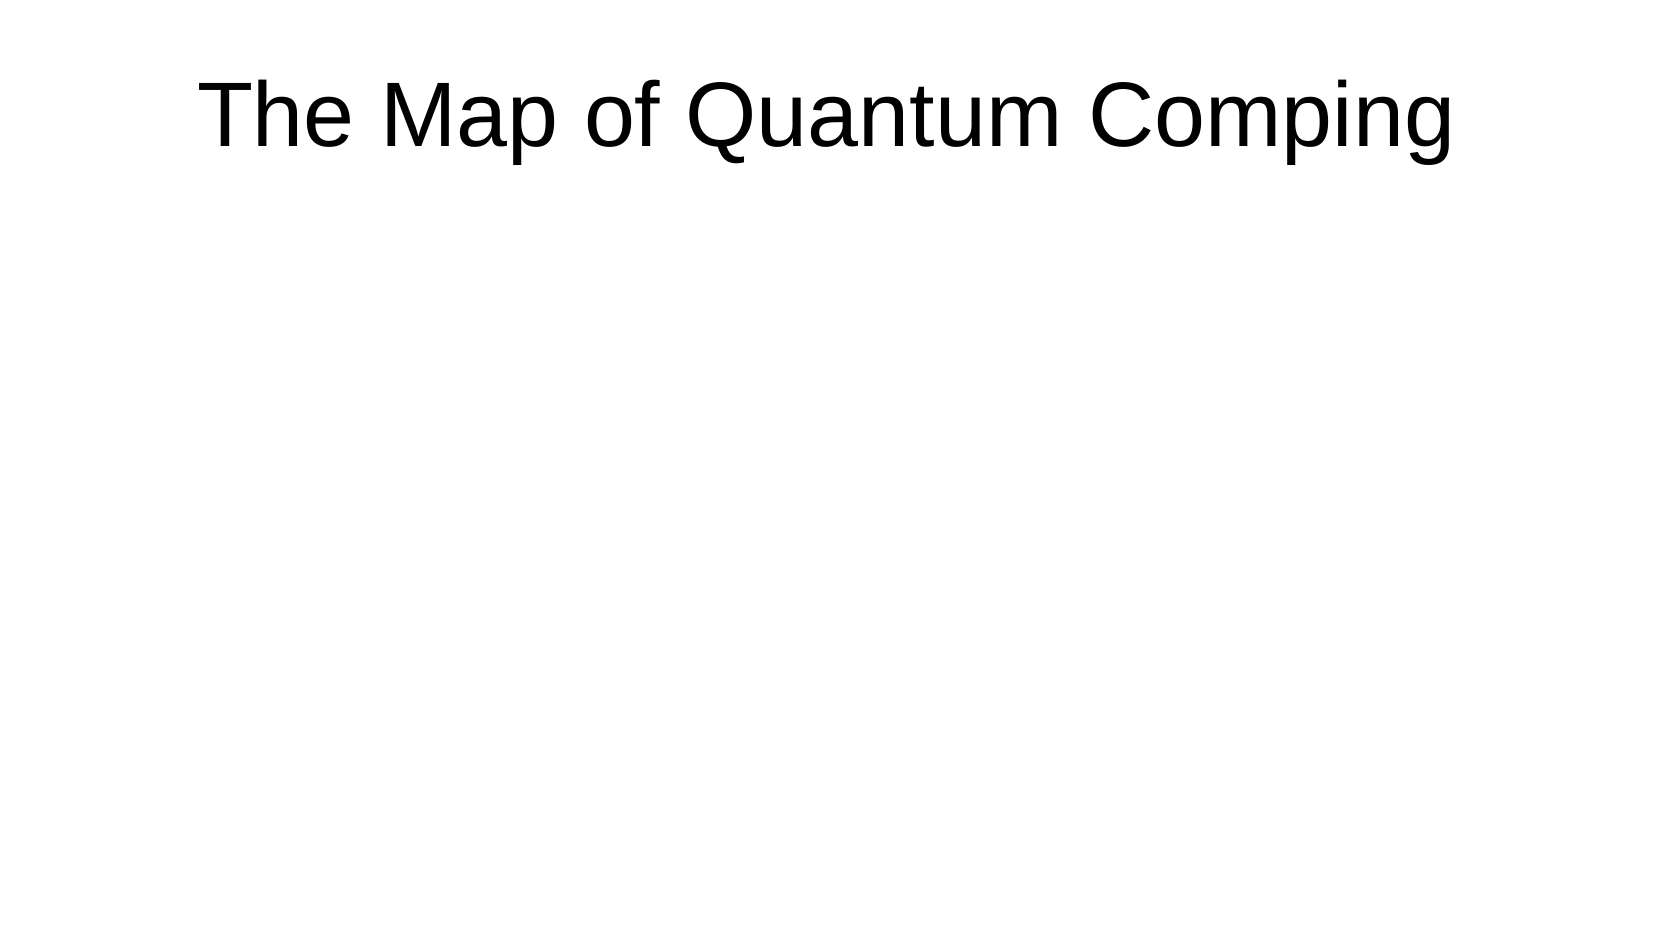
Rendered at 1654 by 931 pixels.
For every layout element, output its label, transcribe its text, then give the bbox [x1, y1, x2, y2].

title The Map of Quantum Comping [82, 37, 1571, 193]
